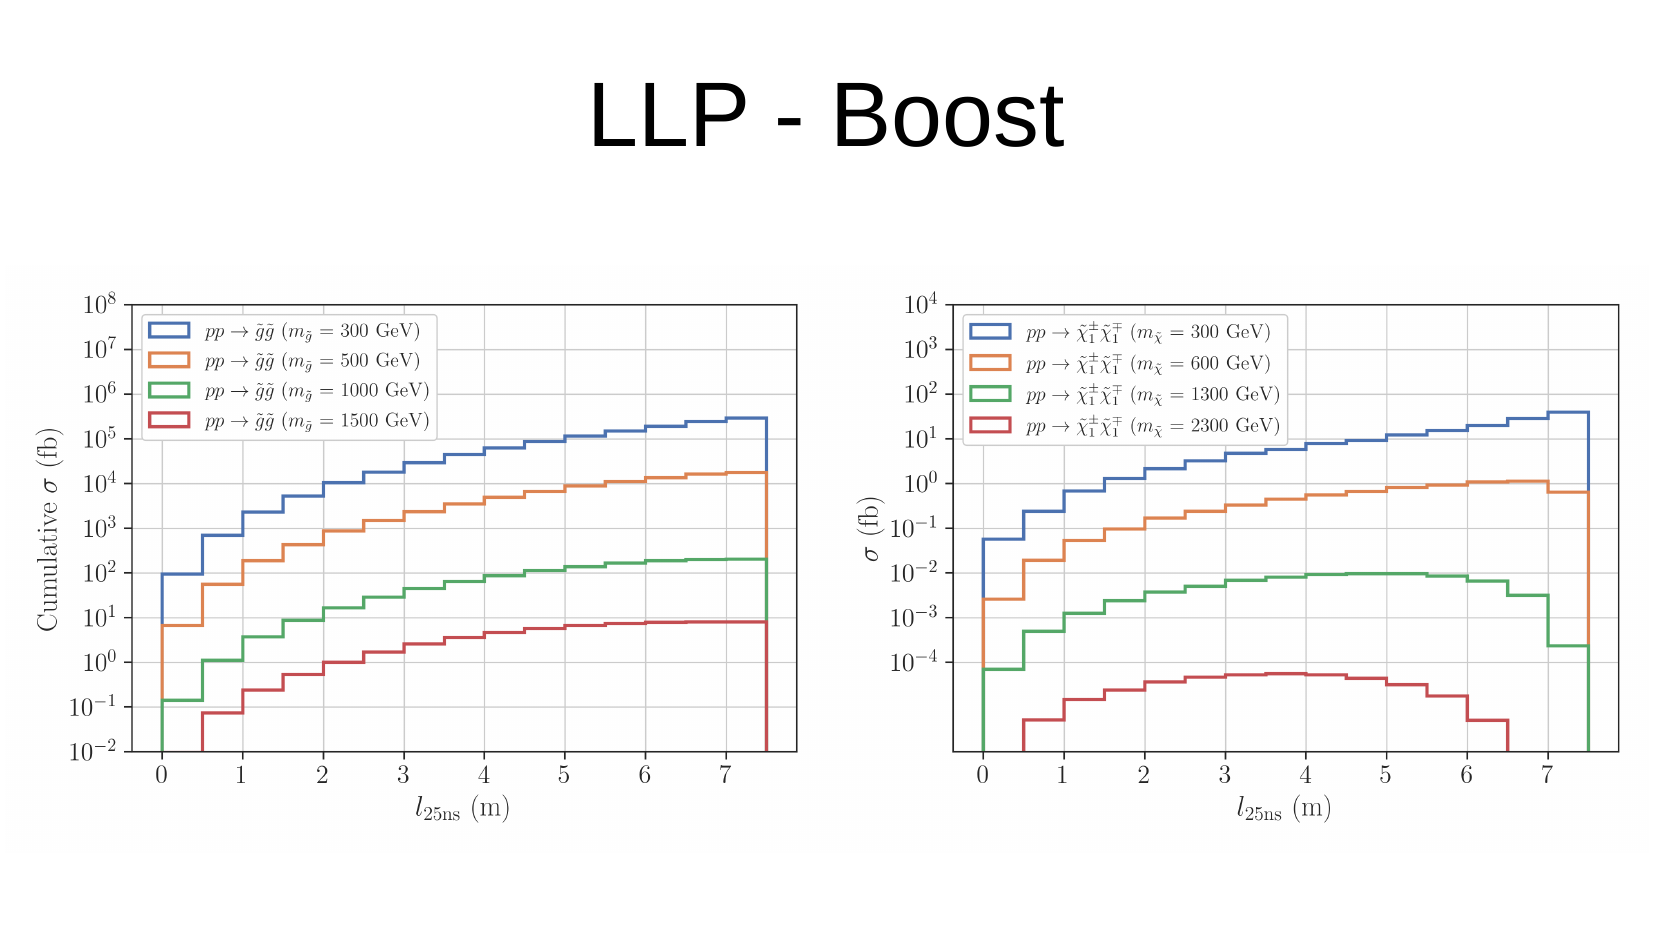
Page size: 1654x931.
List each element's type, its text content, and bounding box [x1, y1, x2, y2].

picture [5, 265, 1649, 853]
title LLP - Boost [82, 37, 1571, 193]
